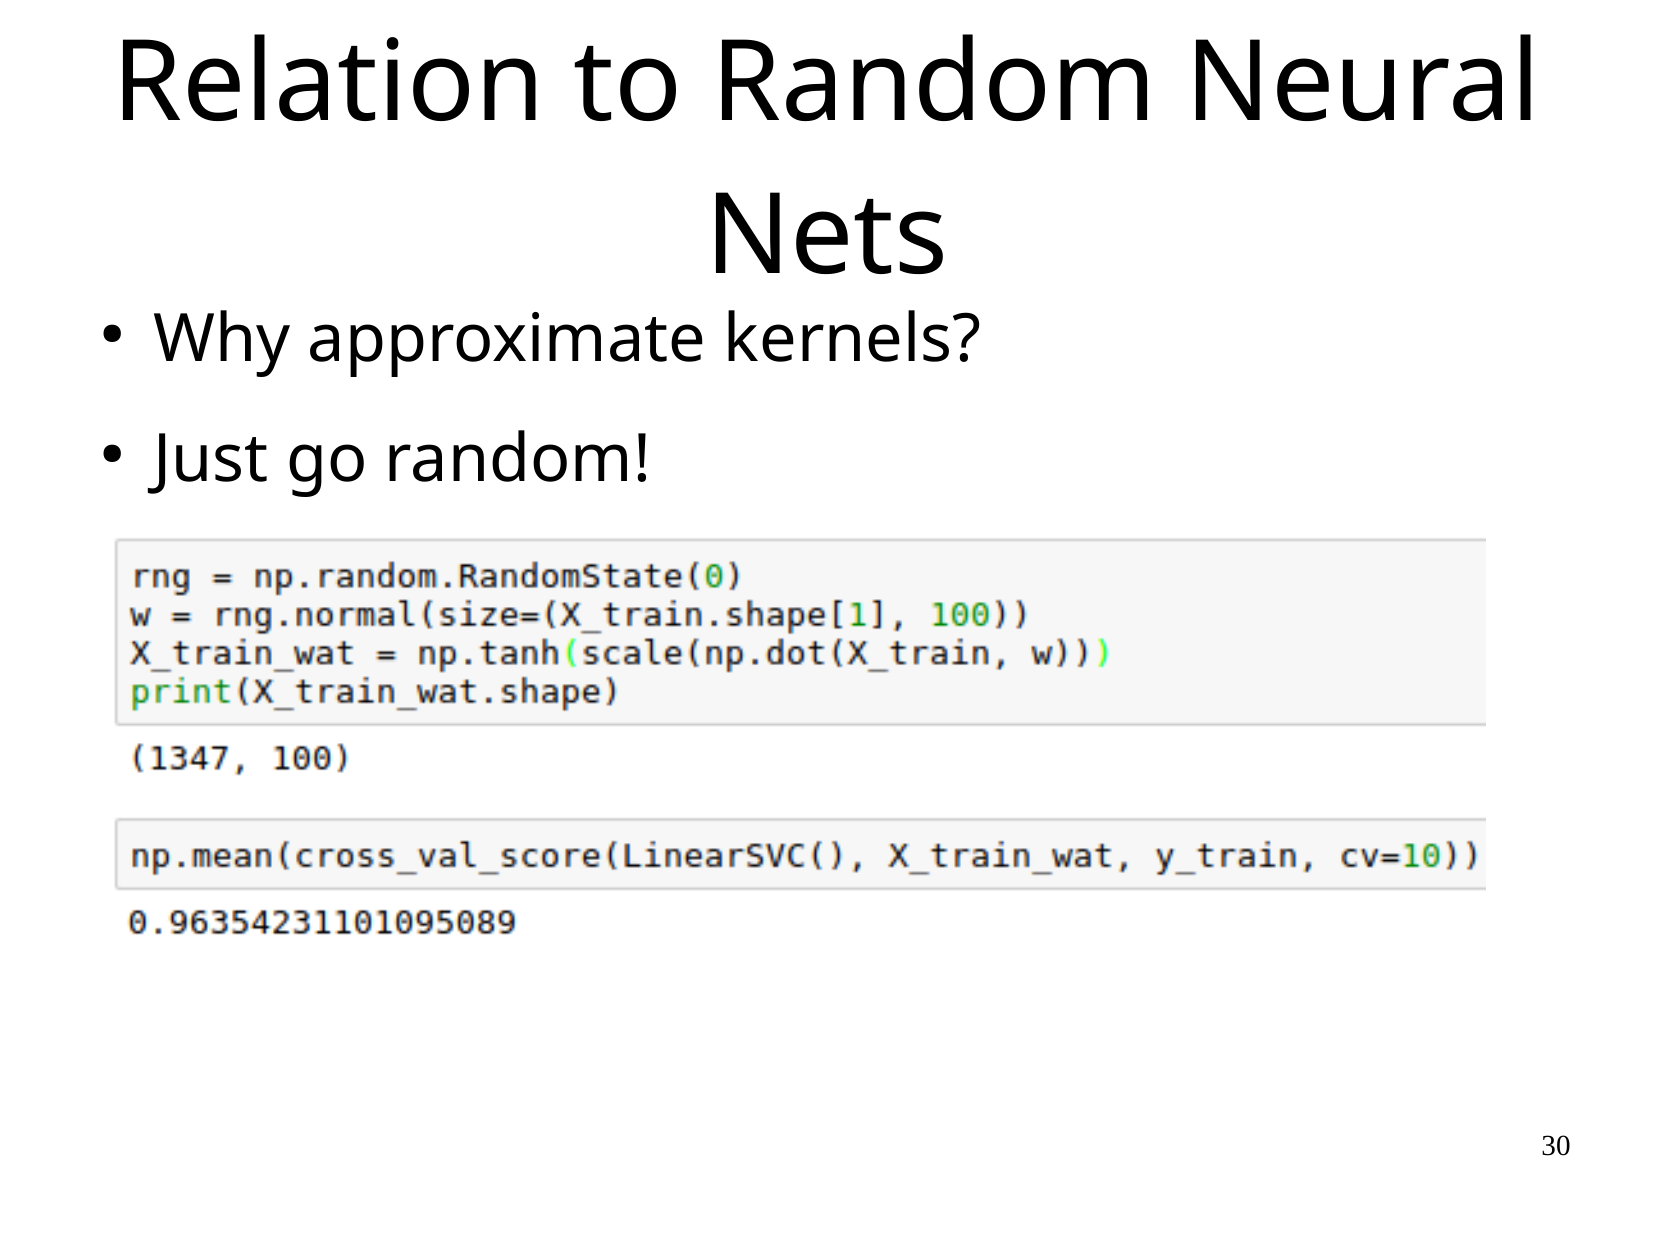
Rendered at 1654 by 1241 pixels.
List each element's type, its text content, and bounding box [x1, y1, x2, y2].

title Relation to Random Neural Nets [82, 49, 1571, 257]
list Why approximate kernels? Just go random! [82, 290, 1571, 1010]
picture [108, 524, 1486, 961]
